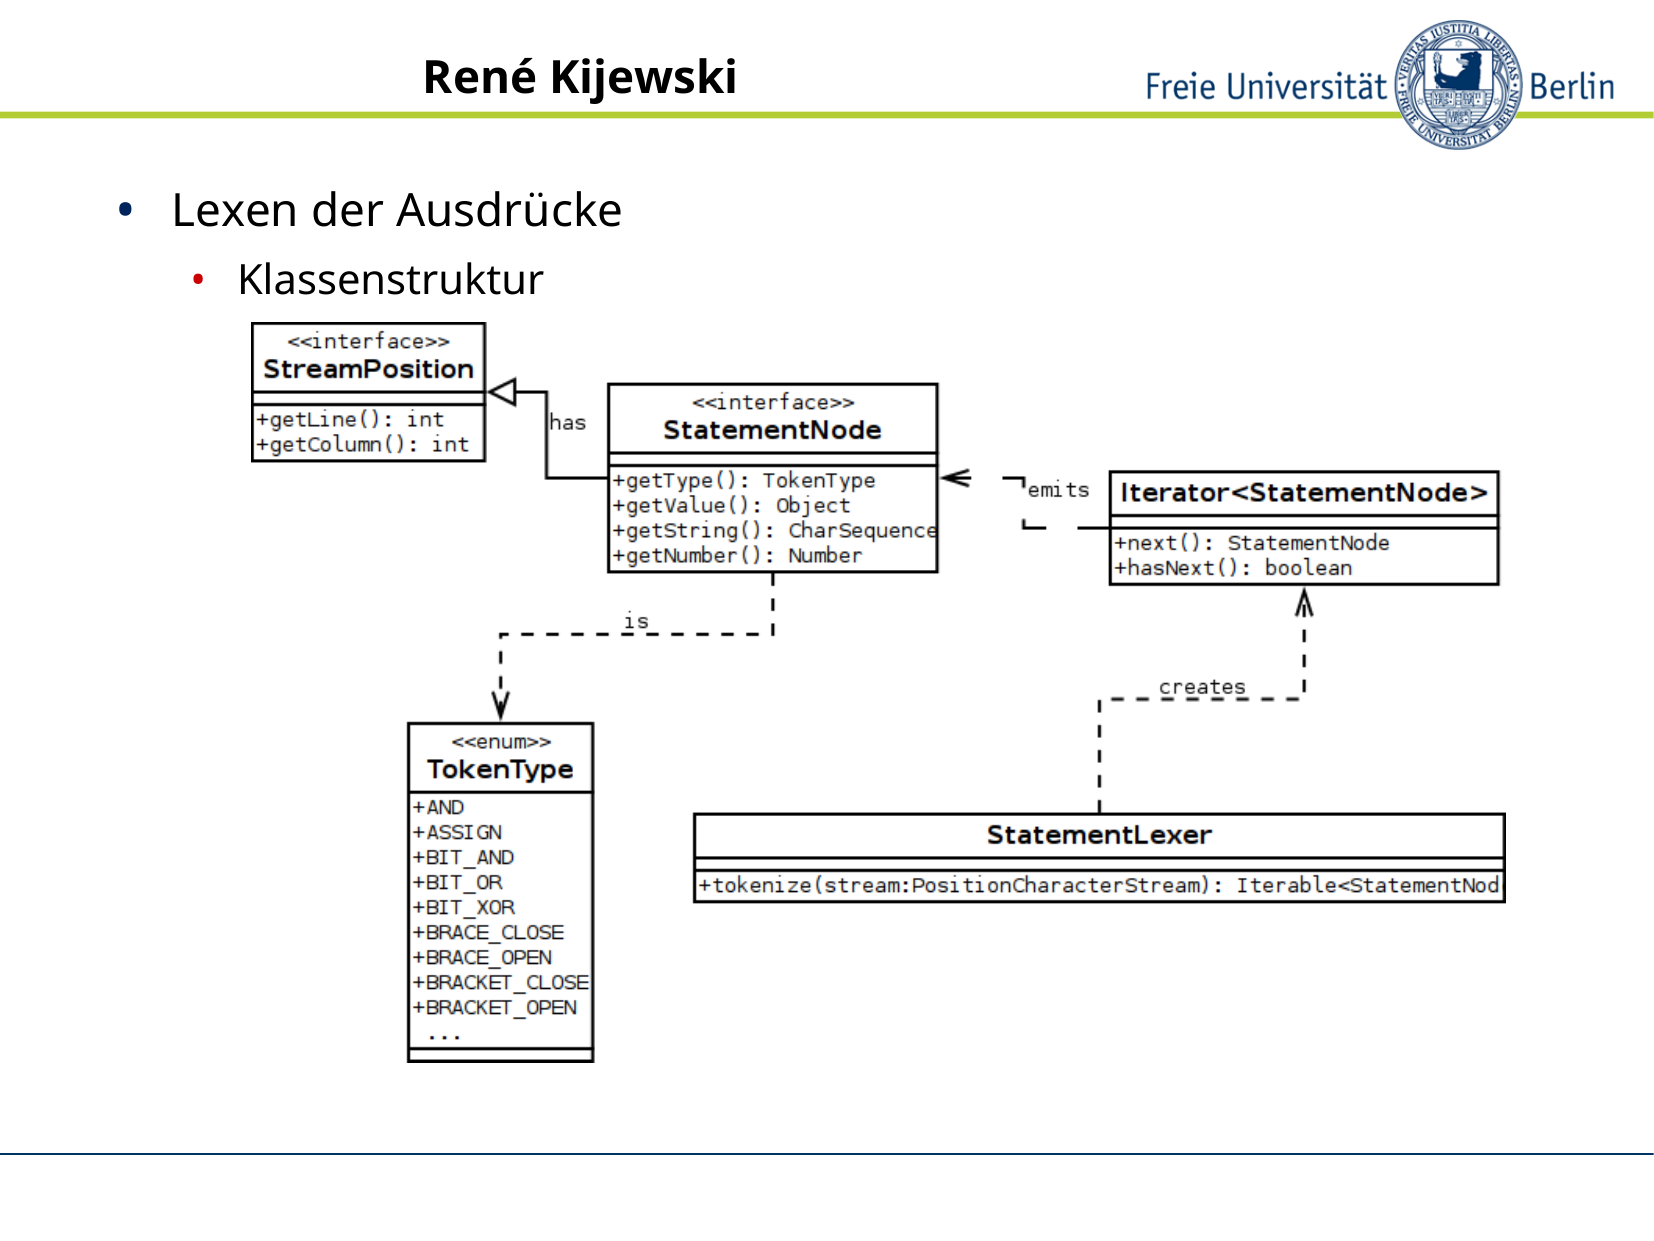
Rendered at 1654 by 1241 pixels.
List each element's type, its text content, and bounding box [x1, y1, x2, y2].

picture [251, 322, 1506, 1063]
title René Kijewski [422, 0, 1654, 152]
list Lexen der Ausdrücke Klassenstruktur [115, 177, 1418, 680]
